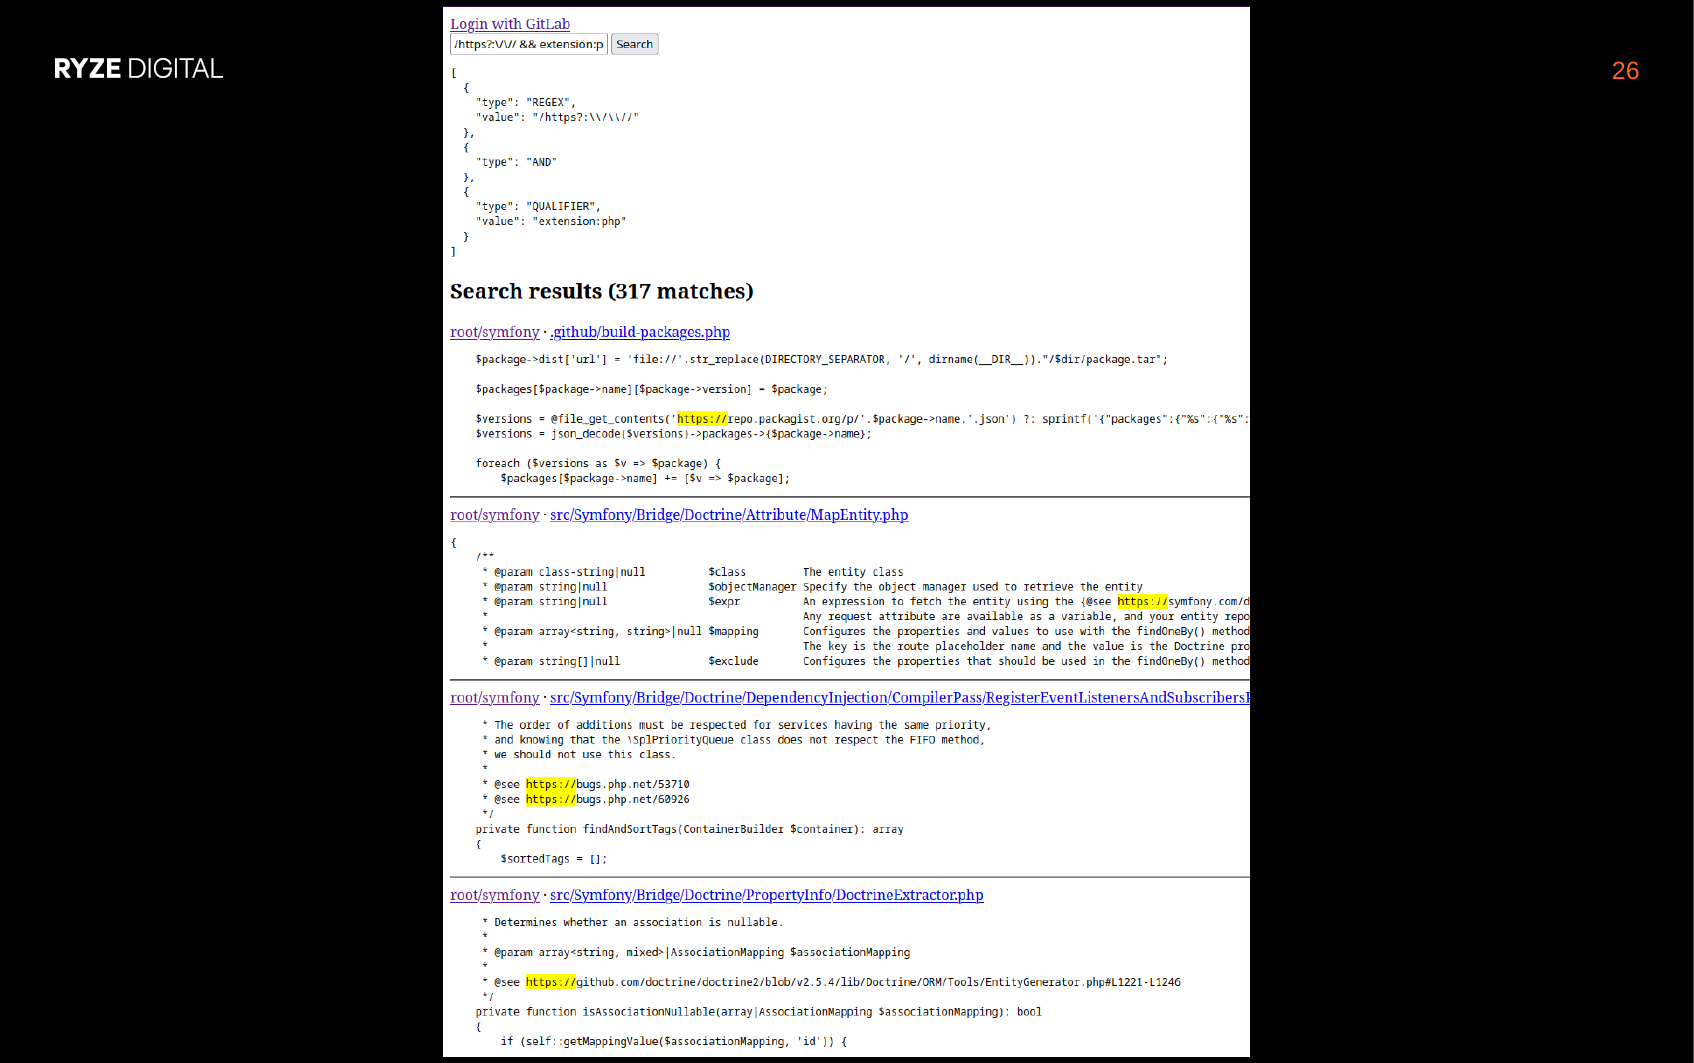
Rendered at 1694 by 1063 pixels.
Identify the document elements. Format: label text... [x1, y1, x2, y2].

picture [443, 6, 1250, 1057]
picture [55, 58, 223, 78]
slide_number <number> [1538, 53, 1640, 85]
